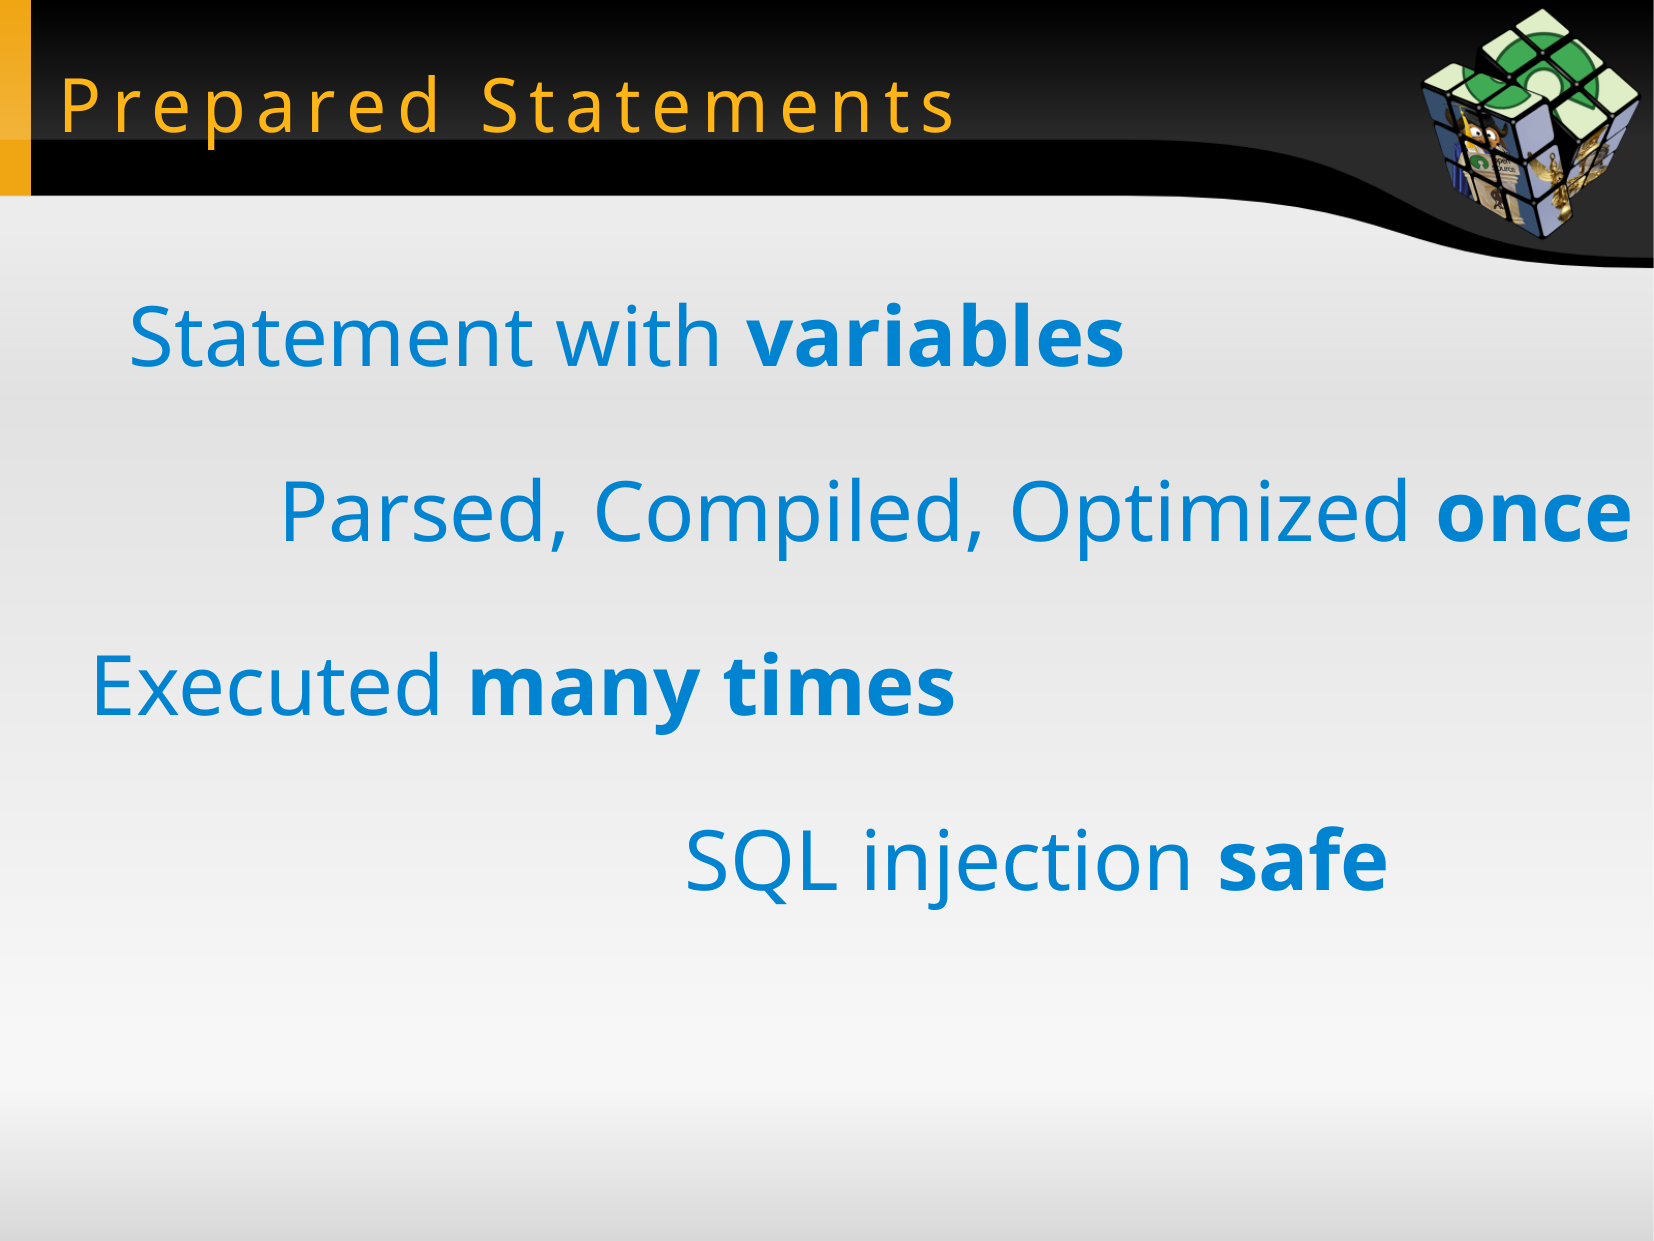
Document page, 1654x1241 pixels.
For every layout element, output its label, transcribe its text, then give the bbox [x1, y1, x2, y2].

text_box Parsed, Compiled, Optimized once [262, 443, 1593, 555]
text_box Executed many times [73, 618, 929, 730]
text_box SQL injection safe [668, 792, 1388, 904]
title Prepared Statements [59, 29, 1270, 178]
text_box Statement with variables [112, 268, 1113, 380]
picture [0, 0, 1654, 1241]
